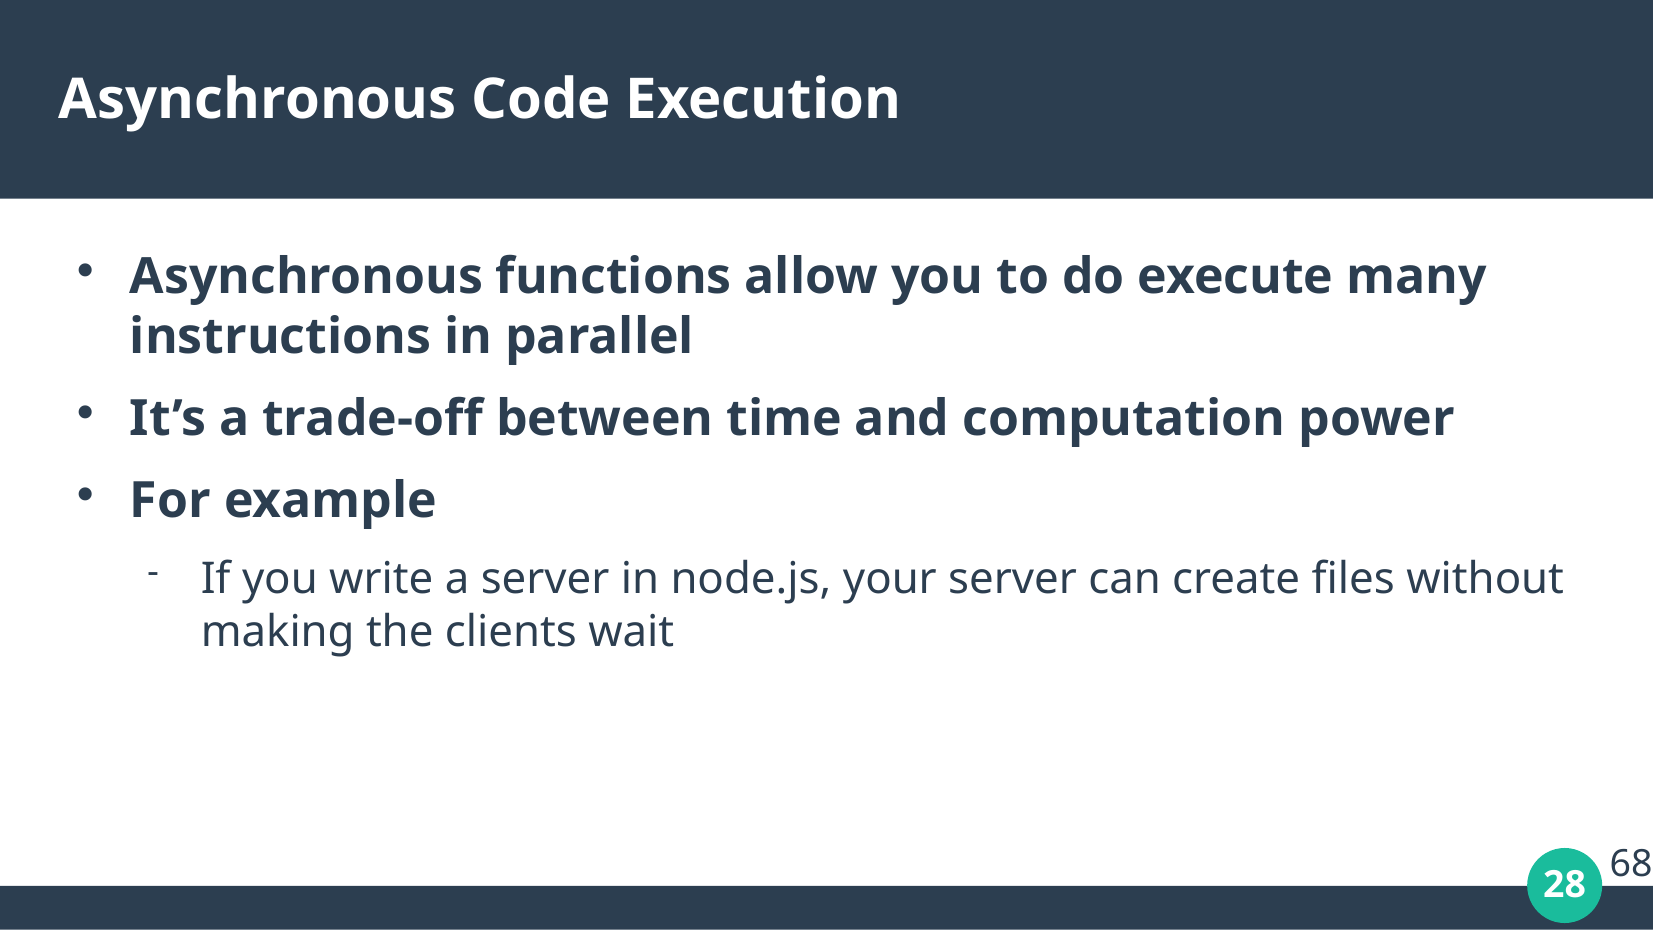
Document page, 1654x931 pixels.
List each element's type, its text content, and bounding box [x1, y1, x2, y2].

text_box 68 [1588, 830, 1654, 899]
list Asynchronous functions allow you to do execute many instructions in parallel It’s a trade-off between time and computation power For example If you write a server in node.js, your server can create files without making the clients wait [59, 243, 1594, 864]
title Asynchronous Code Execution [59, 37, 1594, 155]
